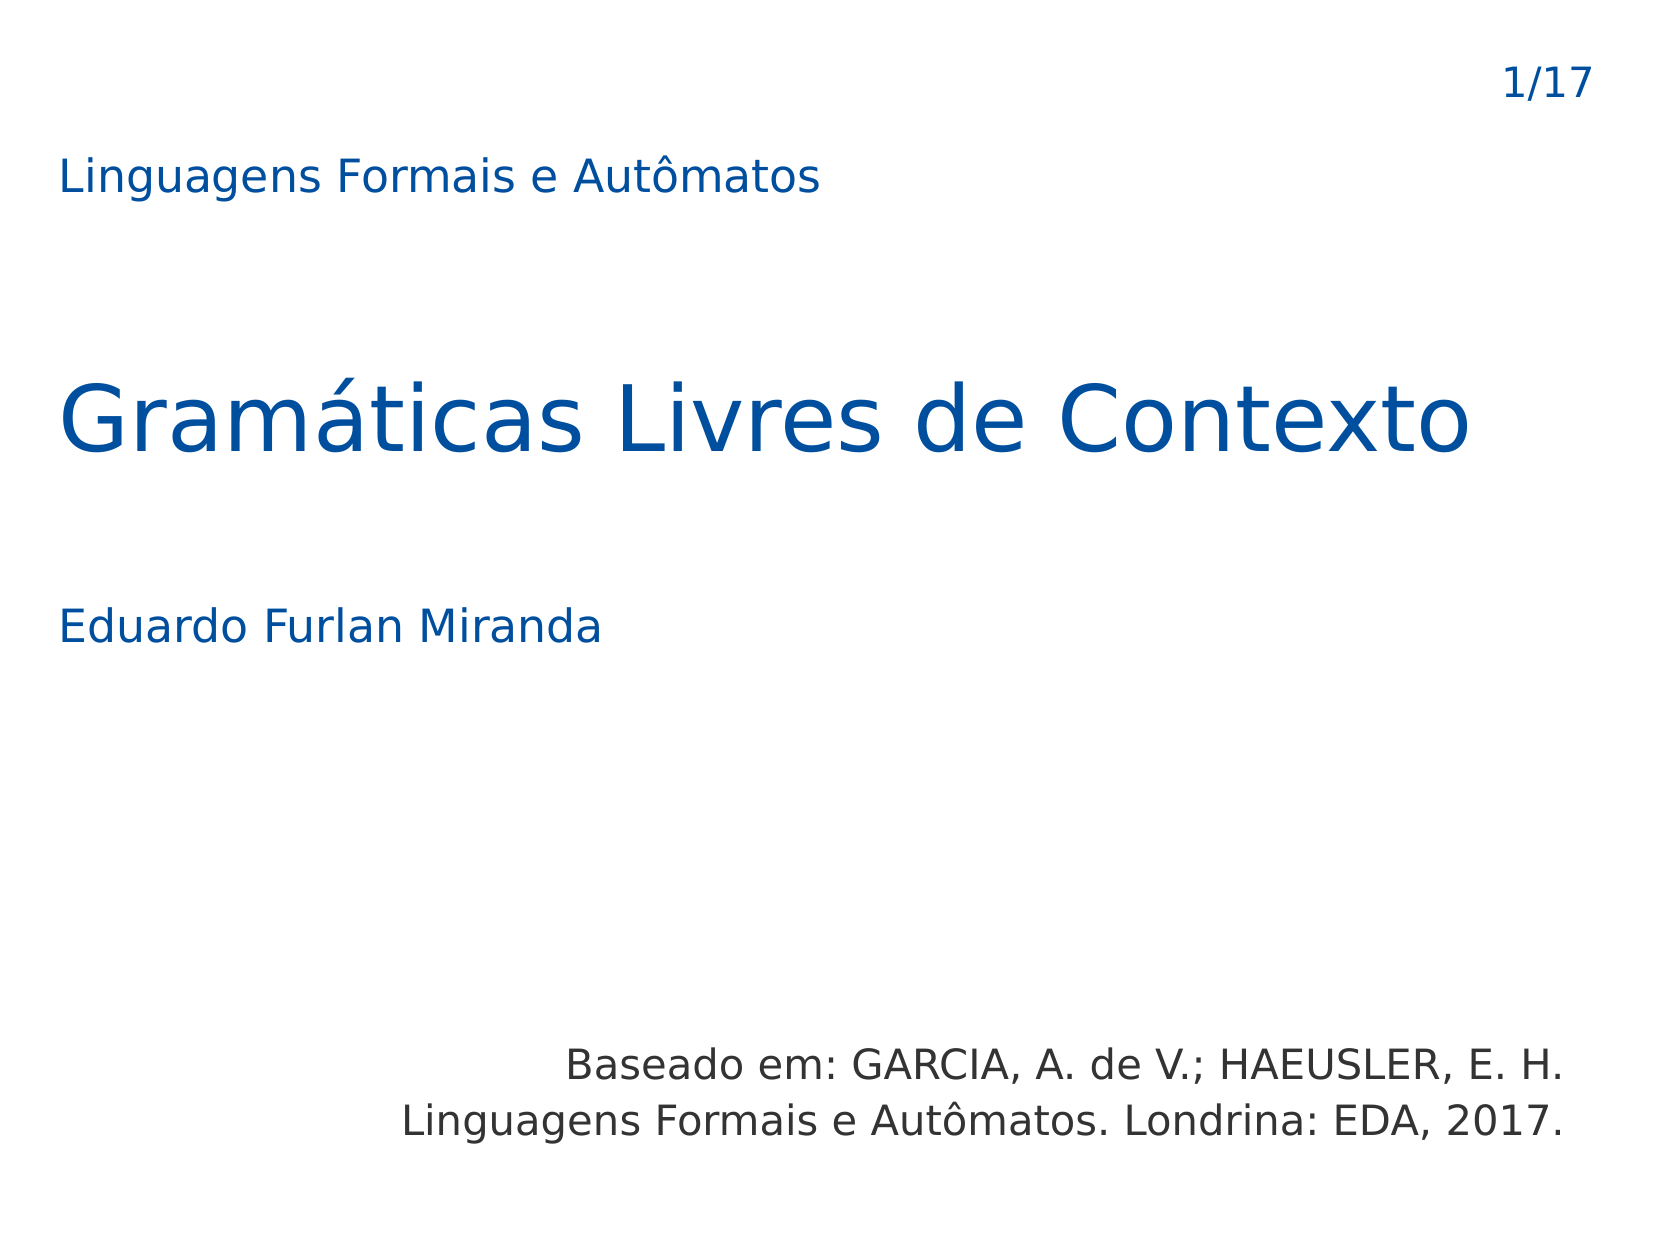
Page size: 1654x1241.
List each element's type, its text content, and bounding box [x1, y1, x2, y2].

list Baseado em: GARCIA, A. de V.; HAEUSLER, E. H. Linguagens Formais e Autômatos. Londrina: EDA, 2017. [366, 1033, 1565, 1211]
list Linguagens Formais e Autômatos Gramáticas Livres de Contexto Eduardo Furlan Miranda [59, 141, 1625, 1211]
